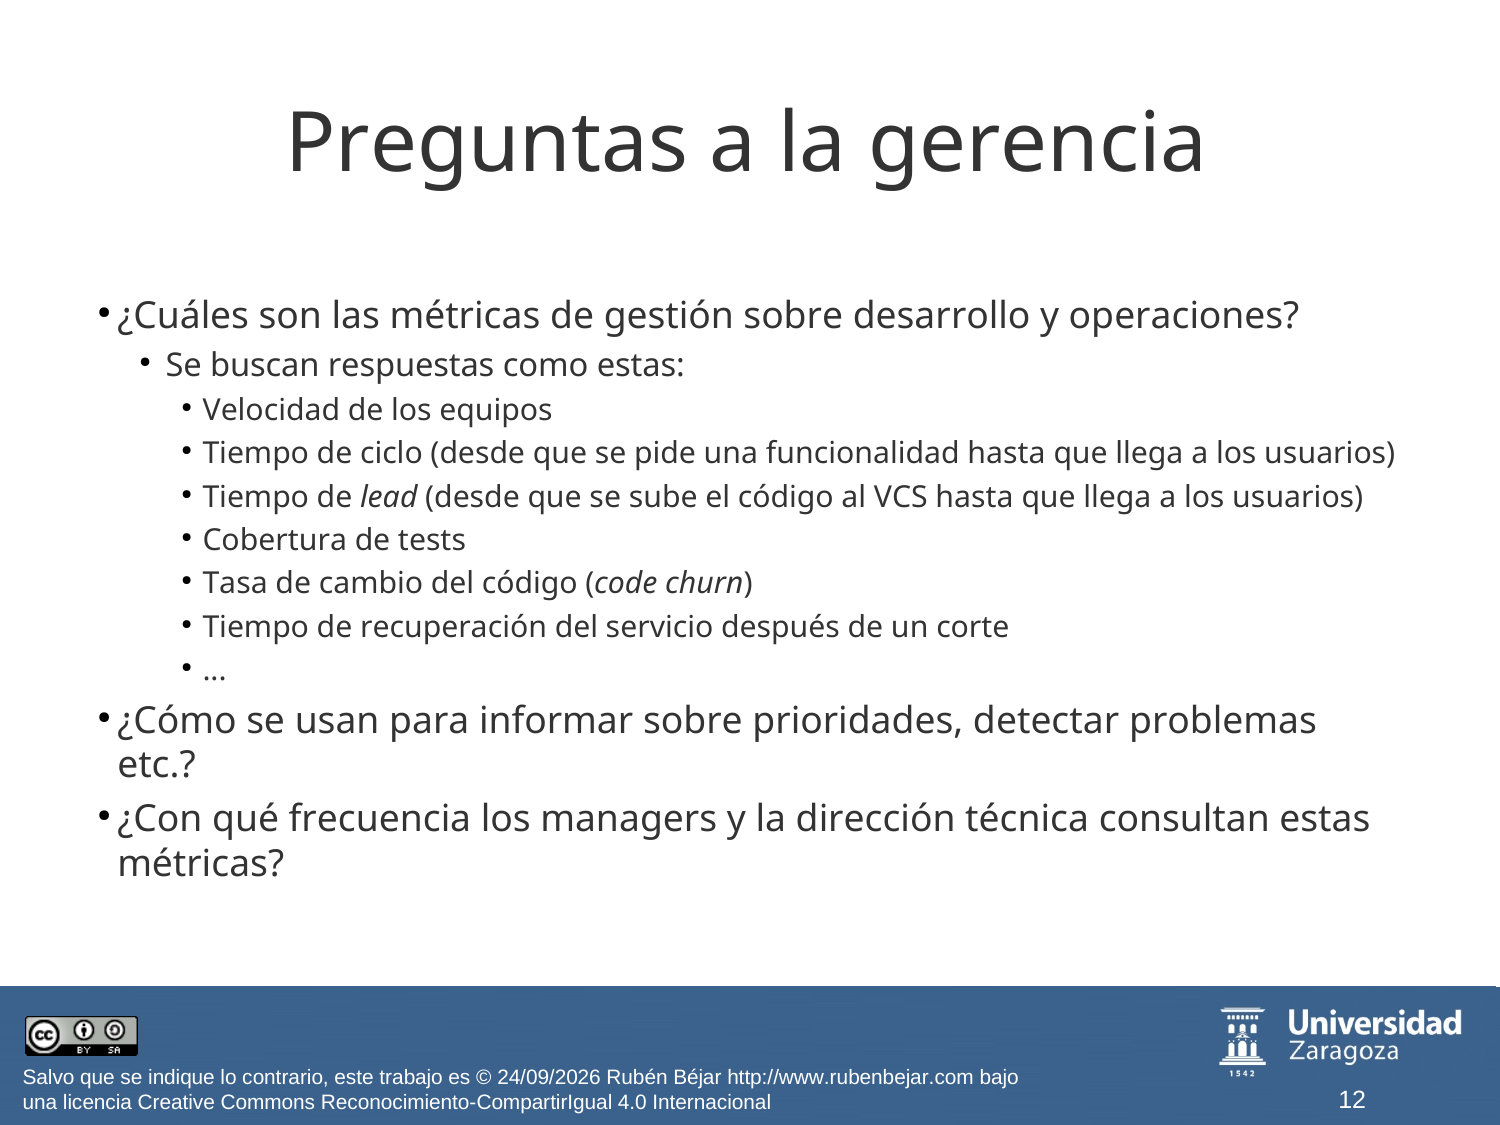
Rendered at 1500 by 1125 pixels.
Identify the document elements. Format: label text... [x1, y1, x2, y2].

title Preguntas a la gerencia [74, 20, 1420, 257]
list ¿Cuáles son las métricas de gestión sobre desarrollo y operaciones? Se buscan respuestas como estas: Velocidad de los equipos Tiempo de ciclo (desde que se pide una funcionalidad hasta que llega a los usuarios) Tiempo de lead (desde que se sube el código al VCS hasta que llega a los usuarios) Cobertura de tests Tasa de cambio del código (code churn) Tiempo de recuperación del servicio después de un corte ... ¿Cómo se usan para informar sobre prioridades, detectar problemas etc.? ¿Con qué frecuencia los managers y la dirección técnica consultan estas métricas? [82, 283, 1418, 957]
picture [0, 986, 1500, 1125]
